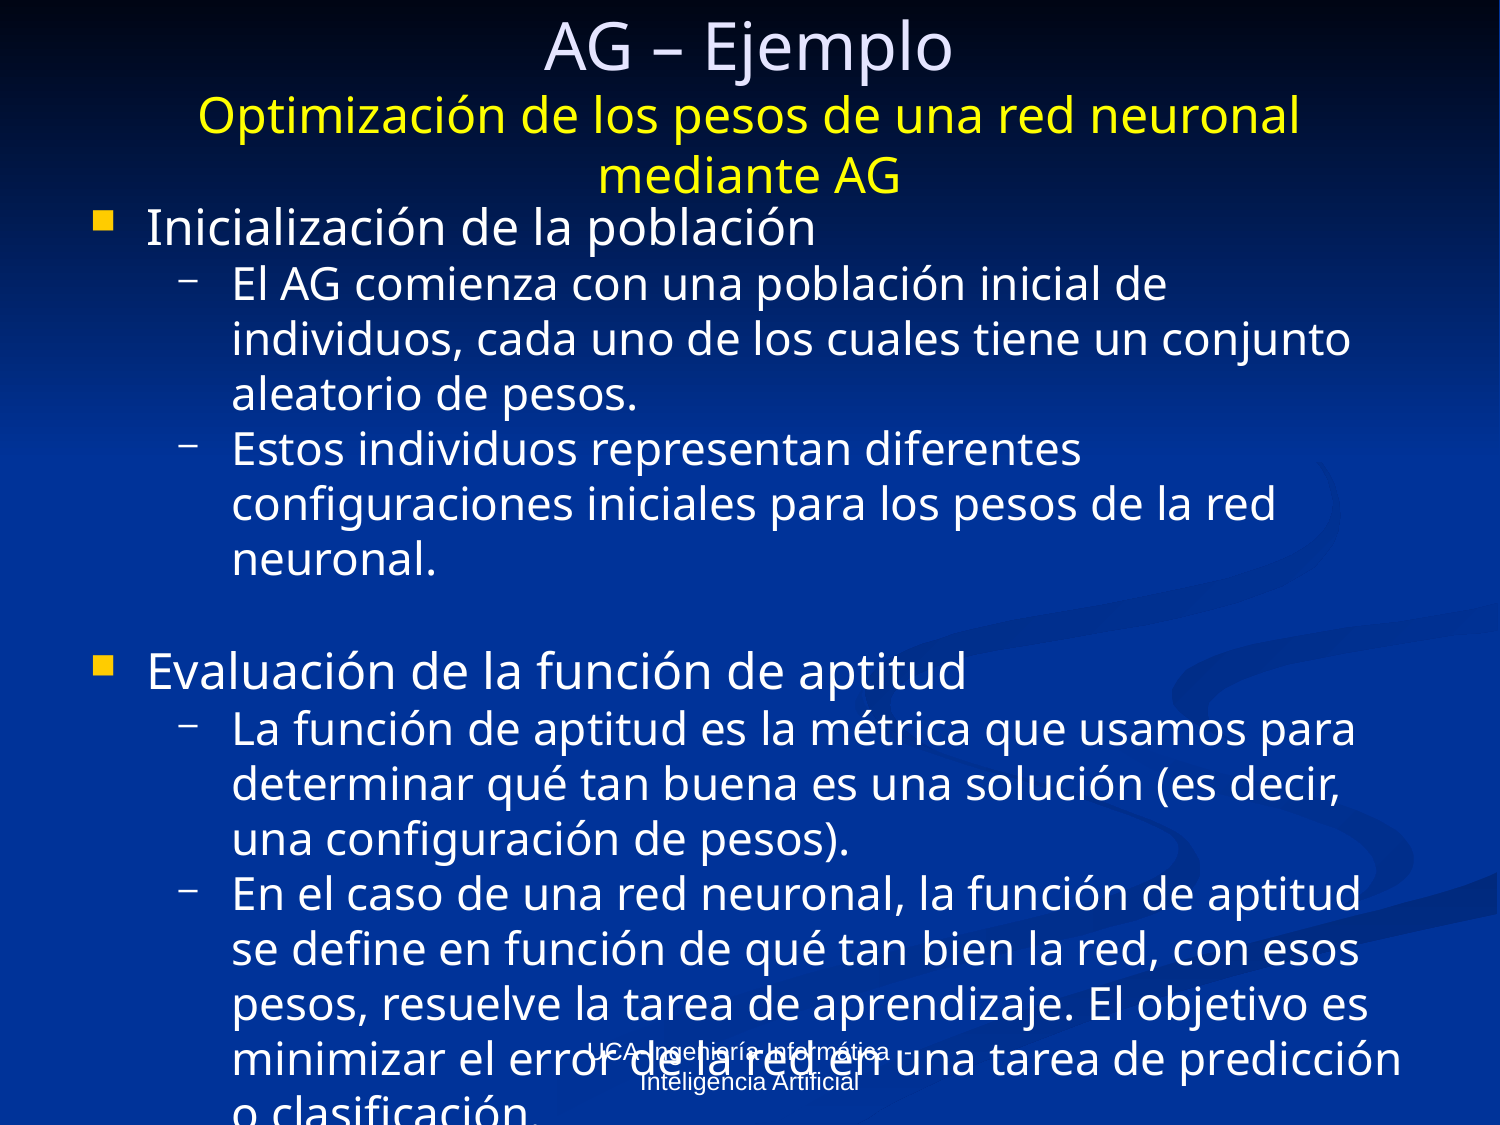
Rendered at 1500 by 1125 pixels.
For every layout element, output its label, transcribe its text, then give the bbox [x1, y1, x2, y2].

title AG – Ejemplo Optimización de los pesos de una red neuronal mediante AG [75, 45, 1425, 163]
footer UCA-Ingeniería Informática - Inteligencia Artificial [512, 1025, 988, 1104]
list Inicialización de la población El AG comienza con una población inicial de individuos, cada uno de los cuales tiene un conjunto aleatorio de pesos. Estos individuos representan diferentes configuraciones iniciales para los pesos de la red neuronal. Evaluación de la función de aptitud La función de aptitud es la métrica que usamos para determinar qué tan buena es una solución (es decir, una configuración de pesos). En el caso de una red neuronal, la función de aptitud se define en función de qué tan bien la red, con esos pesos, resuelve la tarea de aprendizaje. El objetivo es minimizar el error de la red en una tarea de predicción o clasificación. [75, 187, 1425, 1005]
